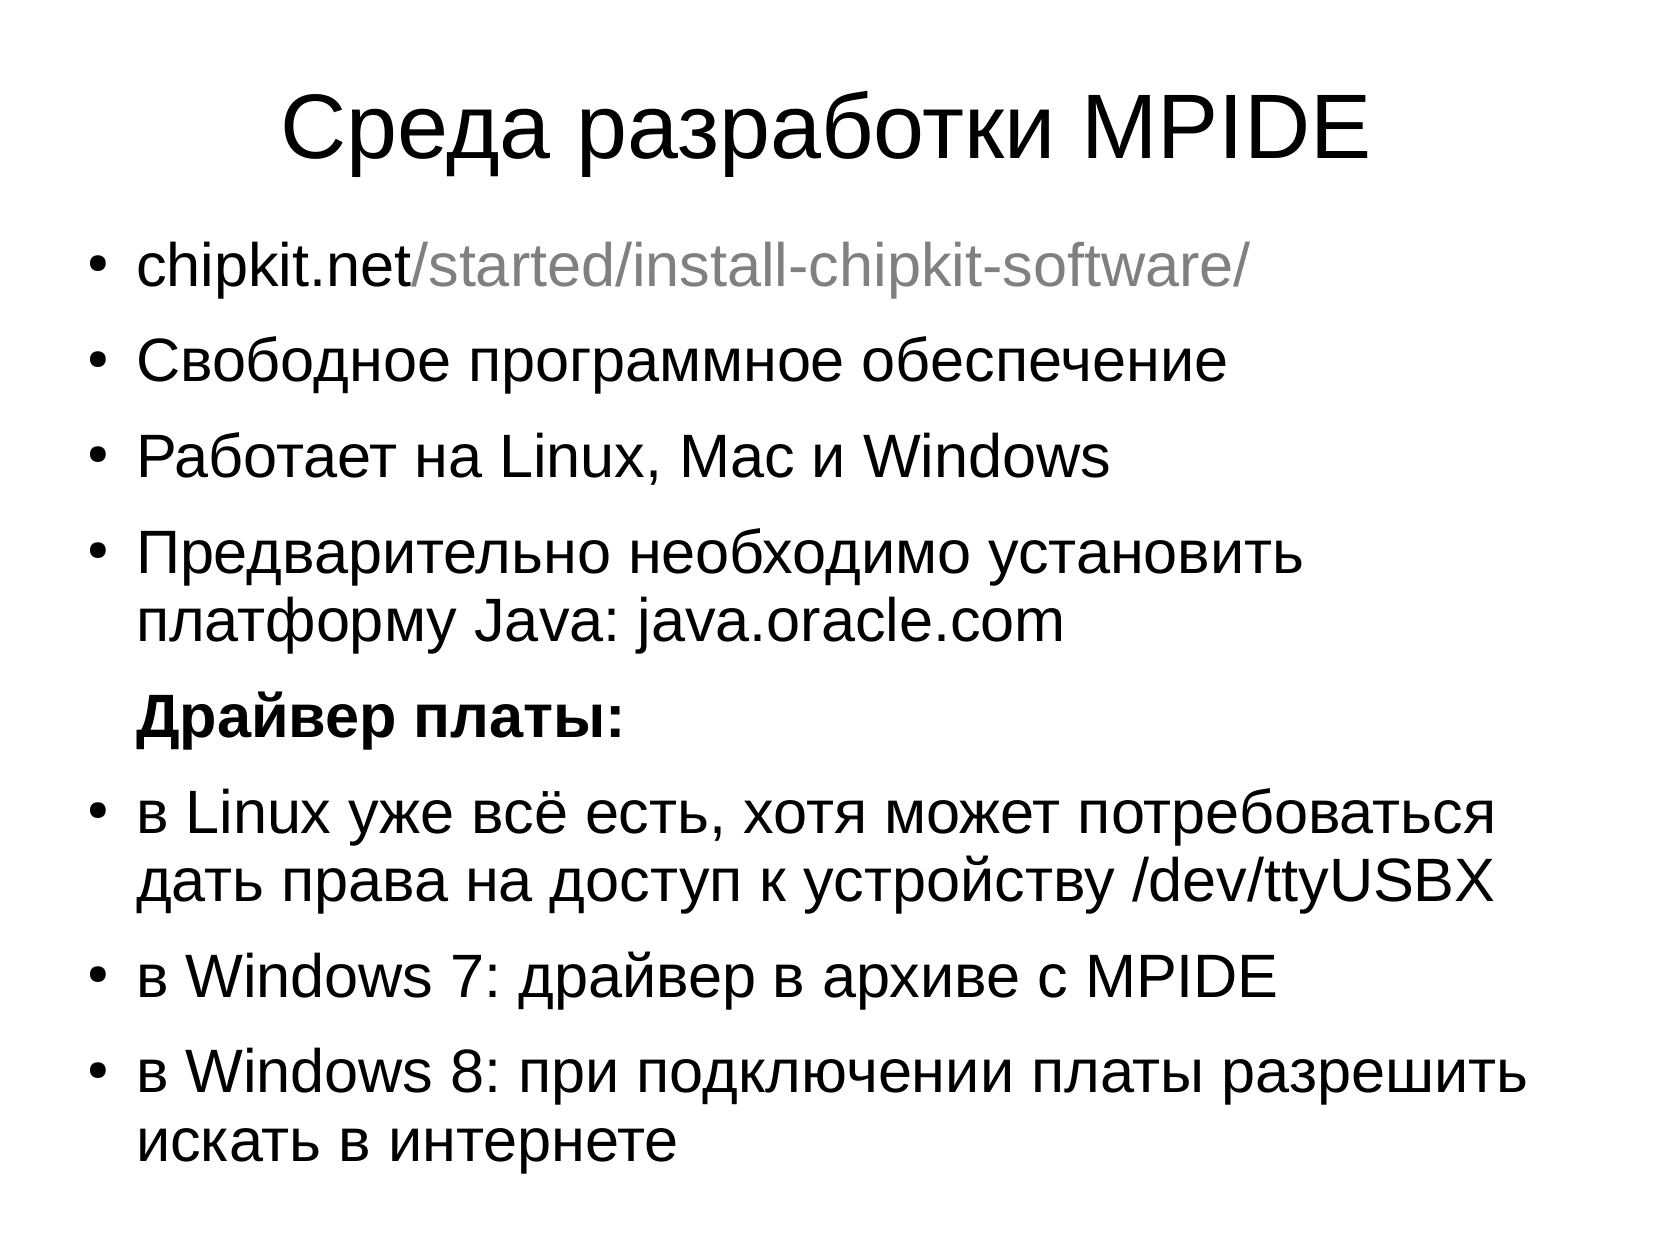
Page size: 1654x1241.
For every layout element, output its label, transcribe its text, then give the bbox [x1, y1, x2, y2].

title Среда разработки MPIDE [82, 23, 1571, 230]
list chipkit.net/started/install-chipkit-software/ Свободное программное обеспечение Работает на Linux, Mac и Windows Предварительно необходимо установить платформу Java: java.oracle.com Драйвер платы: в Linux уже всё есть, хотя может потребоваться дать права на доступ к устройству /dev/ttyUSBX в Windows 7: драйвер в архиве с MPIDE в Windows 8: при подключении платы разрешить искать в интернете [70, 230, 1607, 1182]
